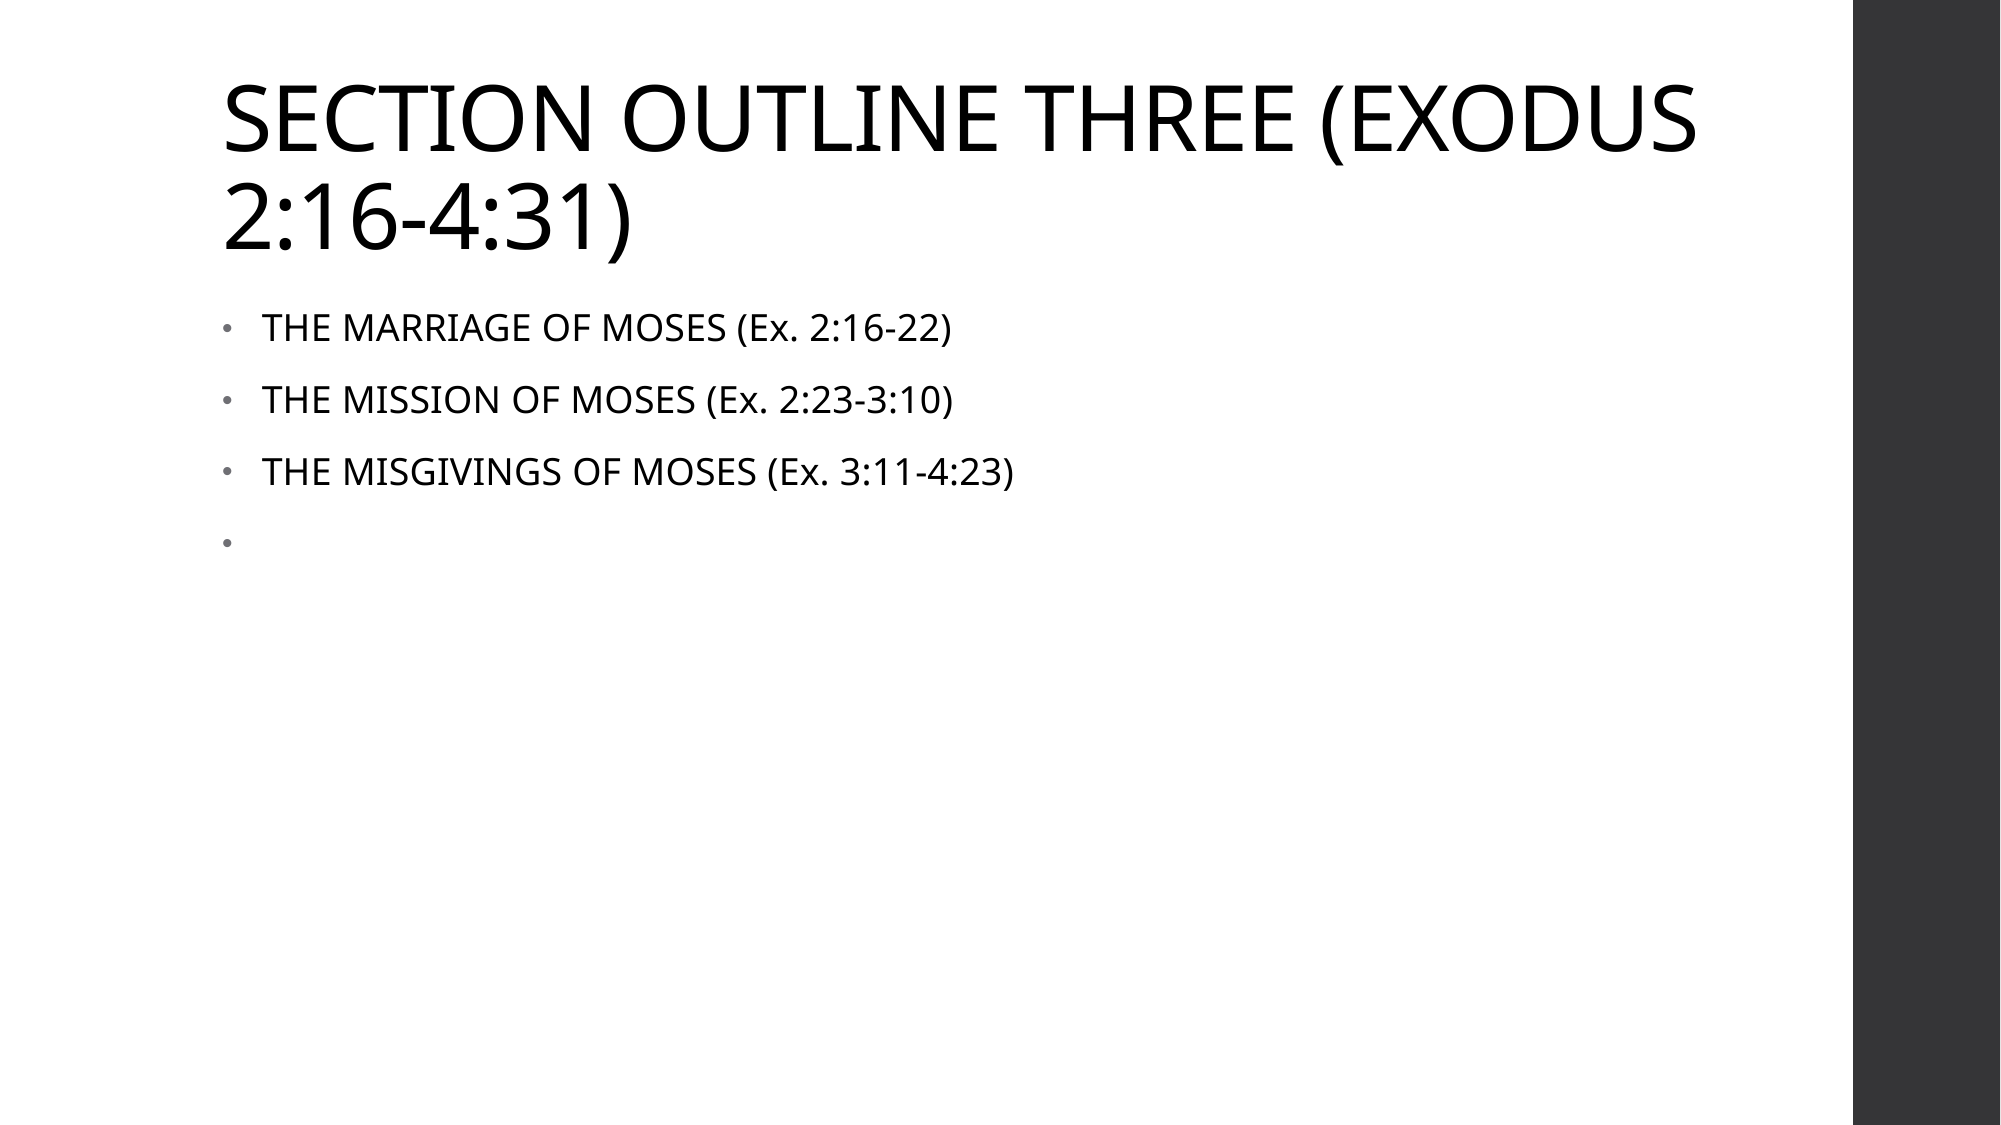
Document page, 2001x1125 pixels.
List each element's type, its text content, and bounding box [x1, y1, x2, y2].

title SECTION OUTLINE THREE (EXODUS 2:16-4:31) [206, 60, 1797, 278]
list THE MARRIAGE OF MOSES (Ex. 2:16-22) THE MISSION OF MOSES (Ex. 2:23-3:10) THE MISGIVINGS OF MOSES (Ex. 3:11-4:23) [206, 299, 1617, 1014]
